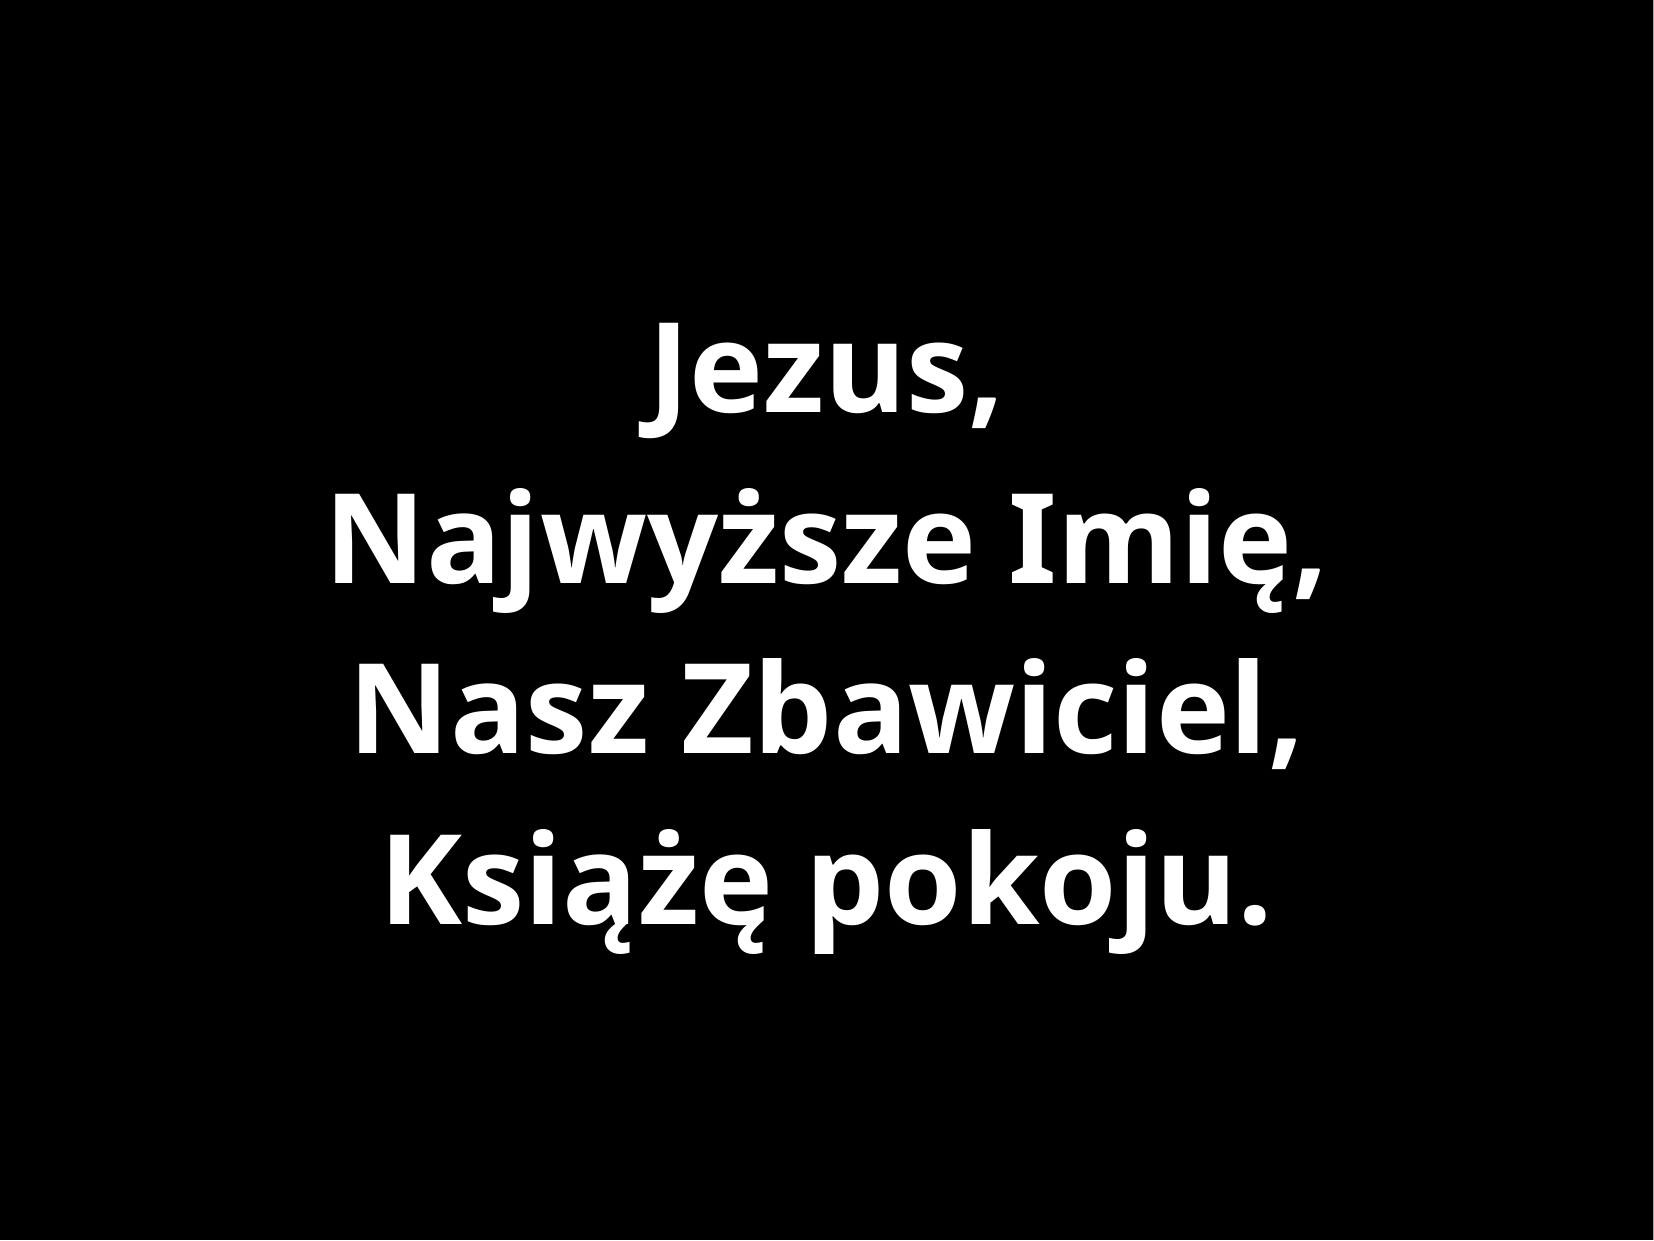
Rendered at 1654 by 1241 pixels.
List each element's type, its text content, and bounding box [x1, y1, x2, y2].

subtitle Jezus, Najwyższe Imię, Nasz Zbawiciel, Książę pokoju. [0, 0, 1654, 1241]
